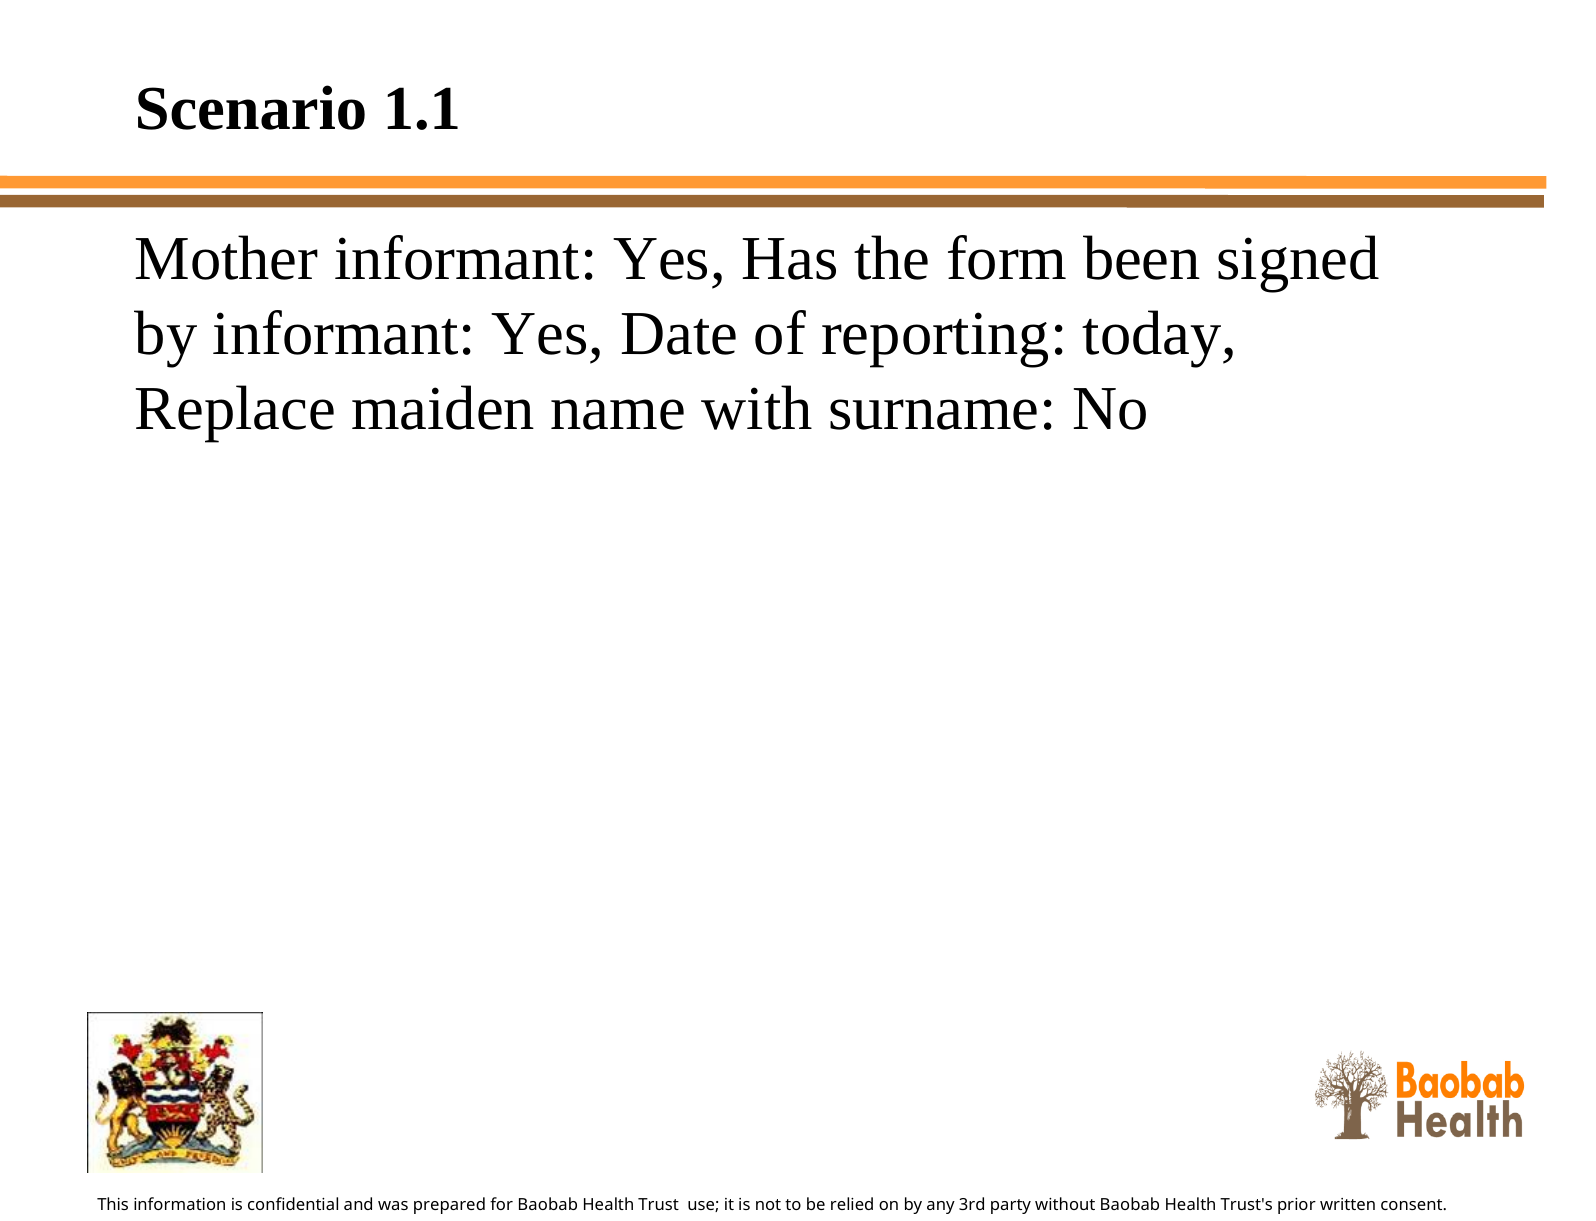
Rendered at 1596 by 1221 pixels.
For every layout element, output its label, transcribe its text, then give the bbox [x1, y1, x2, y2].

text_box Scenario 1.1 Mother informant: Yes, Has the form been signed by informant: Yes, Date of reporting: today, Replace maiden name with surname: No [120, 59, 1471, 151]
picture [1312, 1050, 1525, 1150]
picture [87, 1012, 263, 1173]
